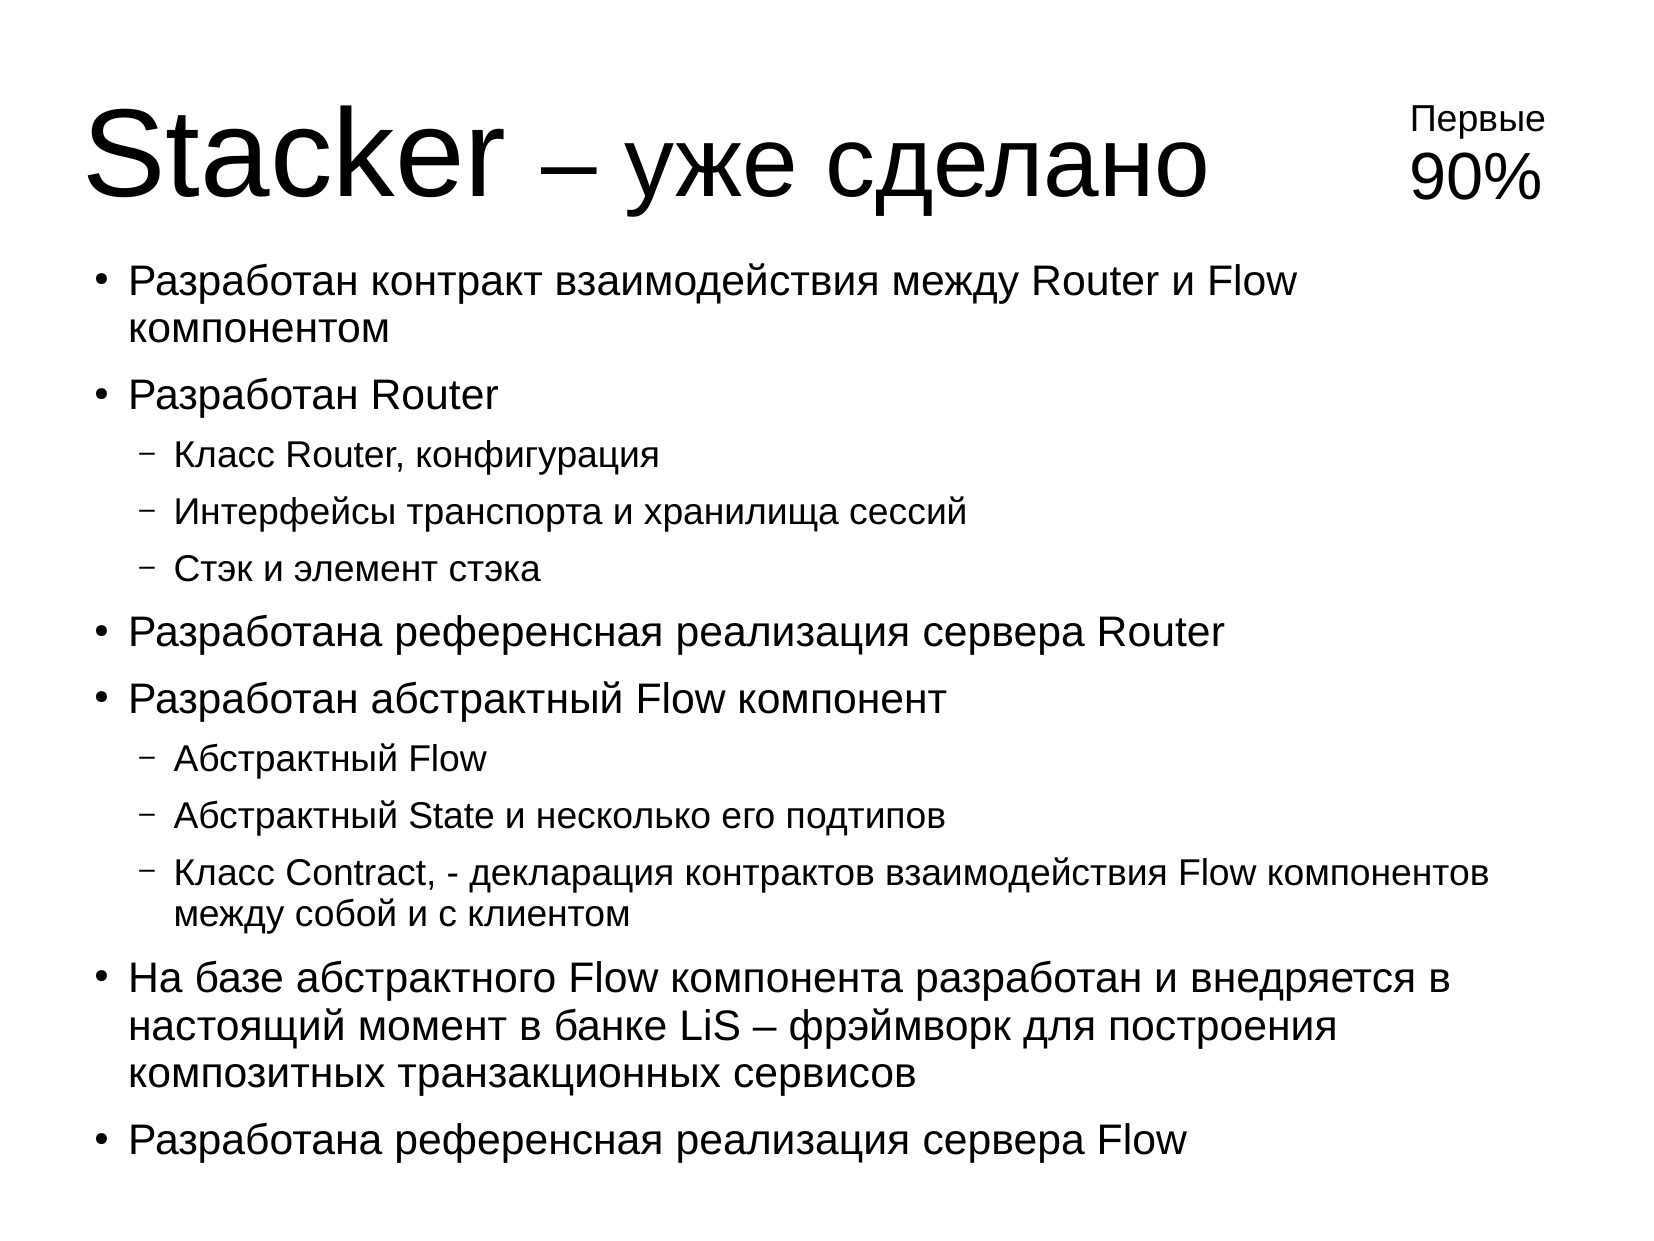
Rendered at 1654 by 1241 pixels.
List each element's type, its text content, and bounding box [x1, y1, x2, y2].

text_box Первые 90% [1395, 90, 1636, 222]
list Разработан контракт взаимодействия между Router и Flow компонентом Разработан Router Класс Router, конфигурация Интерфейсы транспорта и хранилища сессий Стэк и элемент стэка Разработана референсная реализация сервера Router Разработан абстрактный Flow компонент Абстрактный Flow Абстрактный State и несколько его подтипов Класс Contract, - декларация контрактов взаимодействия Flow компонентов между собой и с клиентом На базе абстрактного Flow компонента разработан и внедряется в настоящий момент в банке LiS – фрэймворк для построения композитных транзакционных сервисов Разработана референсная реализация сервера Flow [82, 256, 1571, 1171]
title Stacker – уже сделано [82, 49, 1571, 256]
